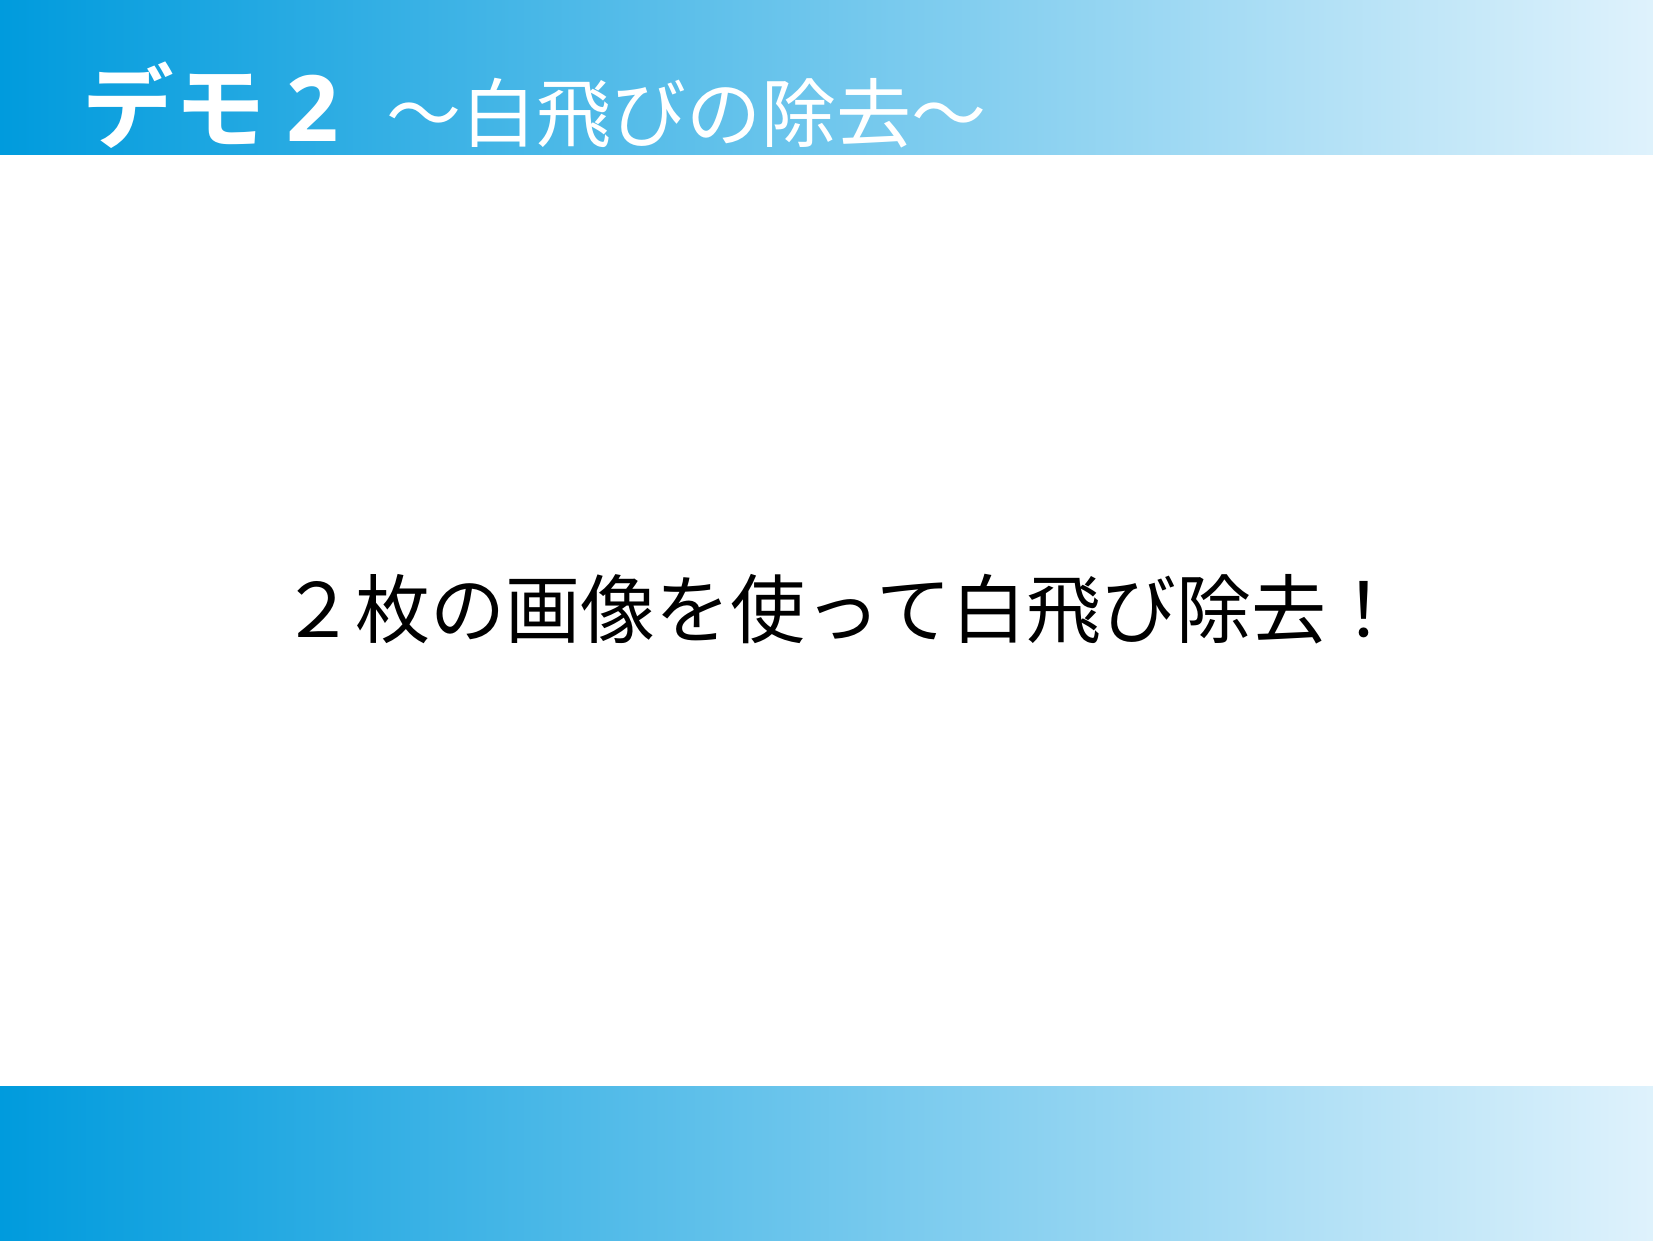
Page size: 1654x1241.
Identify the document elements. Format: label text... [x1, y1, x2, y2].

title デモ 2 〜白飛びの除去〜 [82, 32, 1571, 171]
text_box ２枚の画像を使って白飛び除去！ [265, 543, 1542, 784]
